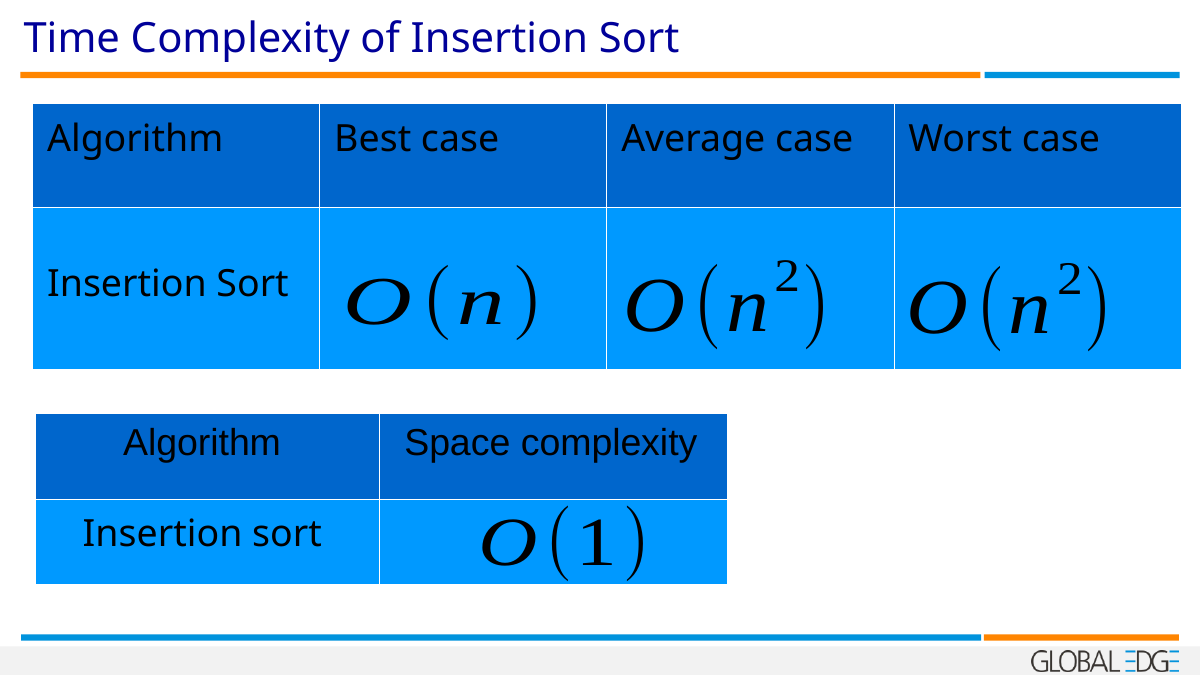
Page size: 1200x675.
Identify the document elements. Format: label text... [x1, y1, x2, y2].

table_header Algorithm [33, 104, 319, 207]
table_header Worst case [895, 104, 1181, 207]
table_cell Insertion sort [36, 500, 379, 584]
table_cell [320, 343, 542, 369]
chart [318, 248, 852, 369]
table_cell [380, 500, 457, 584]
table_header Best case [320, 104, 606, 207]
picture [1031, 650, 1179, 672]
table_header Average case [607, 104, 894, 207]
table_cell [895, 208, 1181, 369]
table_header Algorithm [36, 414, 379, 499]
chart [457, 500, 668, 584]
table_cell [668, 500, 727, 584]
chart [885, 250, 1134, 355]
table_cell [607, 208, 894, 369]
table_cell Insertion Sort [33, 208, 319, 369]
title Time Complexity of Insertion Sort [23, 9, 1088, 63]
table_header Space complexity [380, 414, 727, 499]
table_cell [320, 208, 606, 309]
